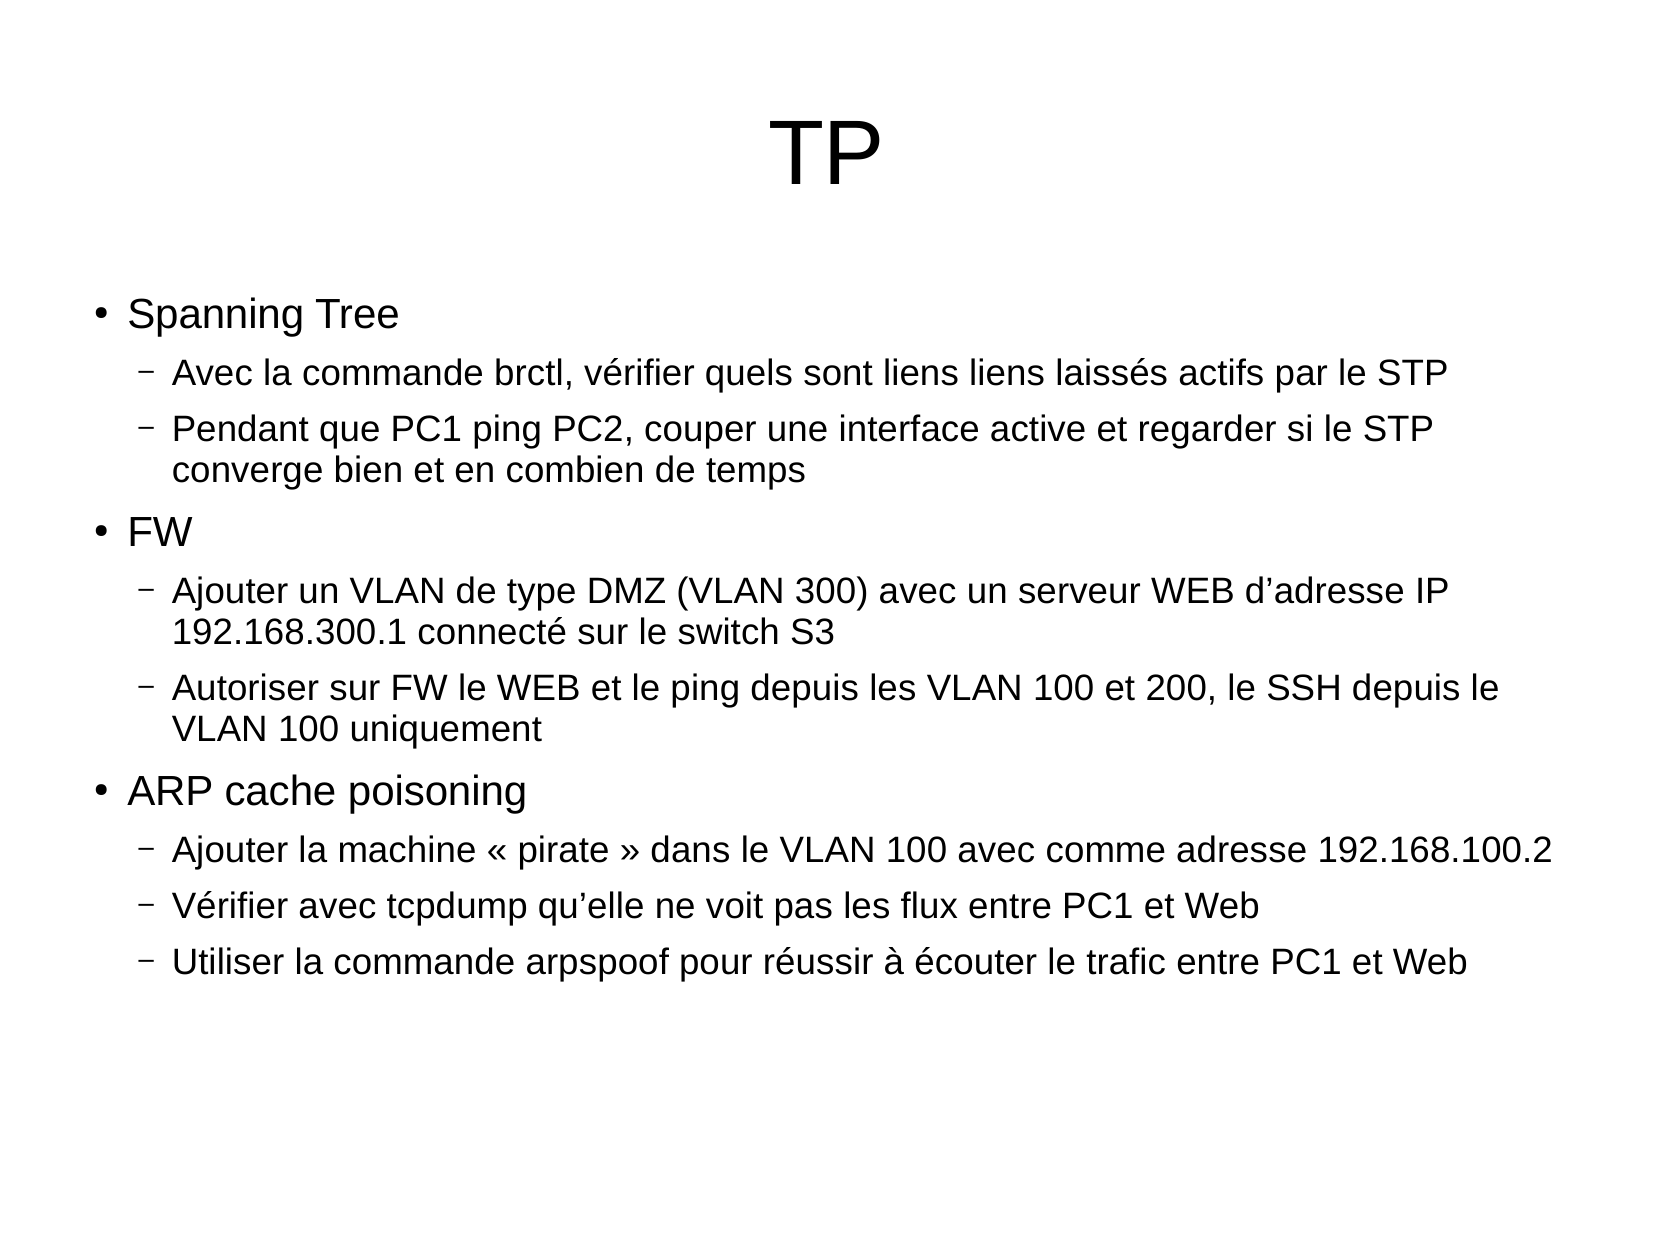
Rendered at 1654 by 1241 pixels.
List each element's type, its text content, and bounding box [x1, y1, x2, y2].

title TP [82, 49, 1571, 257]
list Spanning Tree Avec la commande brctl, vérifier quels sont liens liens laissés actifs par le STP Pendant que PC1 ping PC2, couper une interface active et regarder si le STP converge bien et en combien de temps FW Ajouter un VLAN de type DMZ (VLAN 300) avec un serveur WEB d’adresse IP 192.168.300.1 connecté sur le switch S3 Autoriser sur FW le WEB et le ping depuis les VLAN 100 et 200, le SSH depuis le VLAN 100 uniquement ARP cache poisoning Ajouter la machine « pirate » dans le VLAN 100 avec comme adresse 192.168.100.2 Vérifier avec tcpdump qu’elle ne voit pas les flux entre PC1 et Web Utiliser la commande arpspoof pour réussir à écouter le trafic entre PC1 et Web [82, 290, 1571, 1010]
